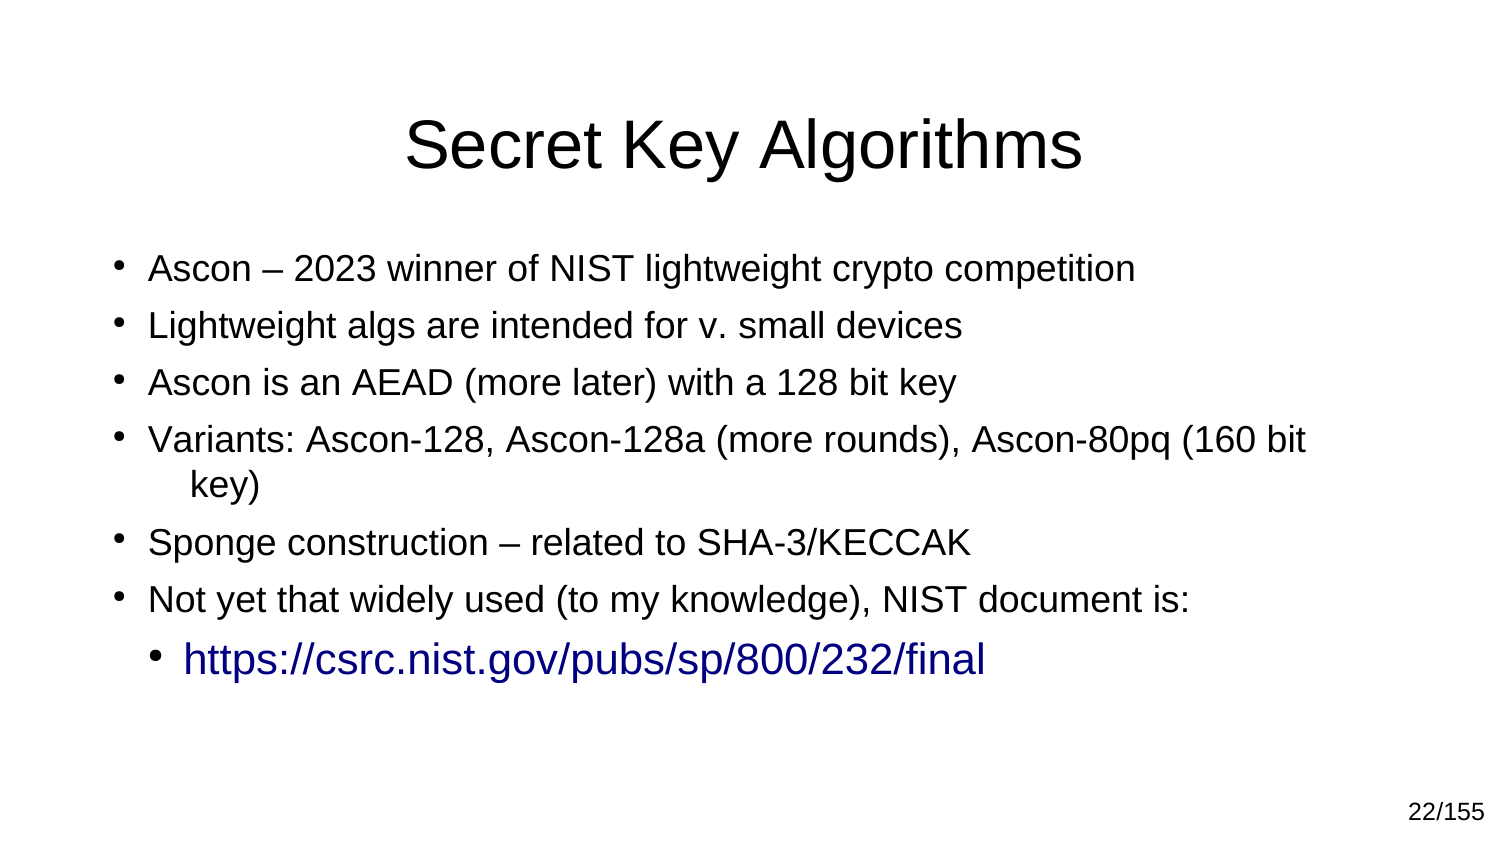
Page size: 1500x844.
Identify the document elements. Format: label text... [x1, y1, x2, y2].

title Secret Key Algorithms [112, 74, 1377, 208]
list Ascon – 2023 winner of NIST lightweight crypto competition Lightweight algs are intended for v. small devices Ascon is an AEAD (more later) with a 128 bit key Variants: Ascon-128, Ascon-128a (more rounds), Ascon-80pq (160 bit key) Sponge construction – related to SHA-3/KECCAK Not yet that widely used (to my knowledge), NIST document is: https://csrc.nist.gov/pubs/sp/800/232/final [112, 243, 1377, 742]
